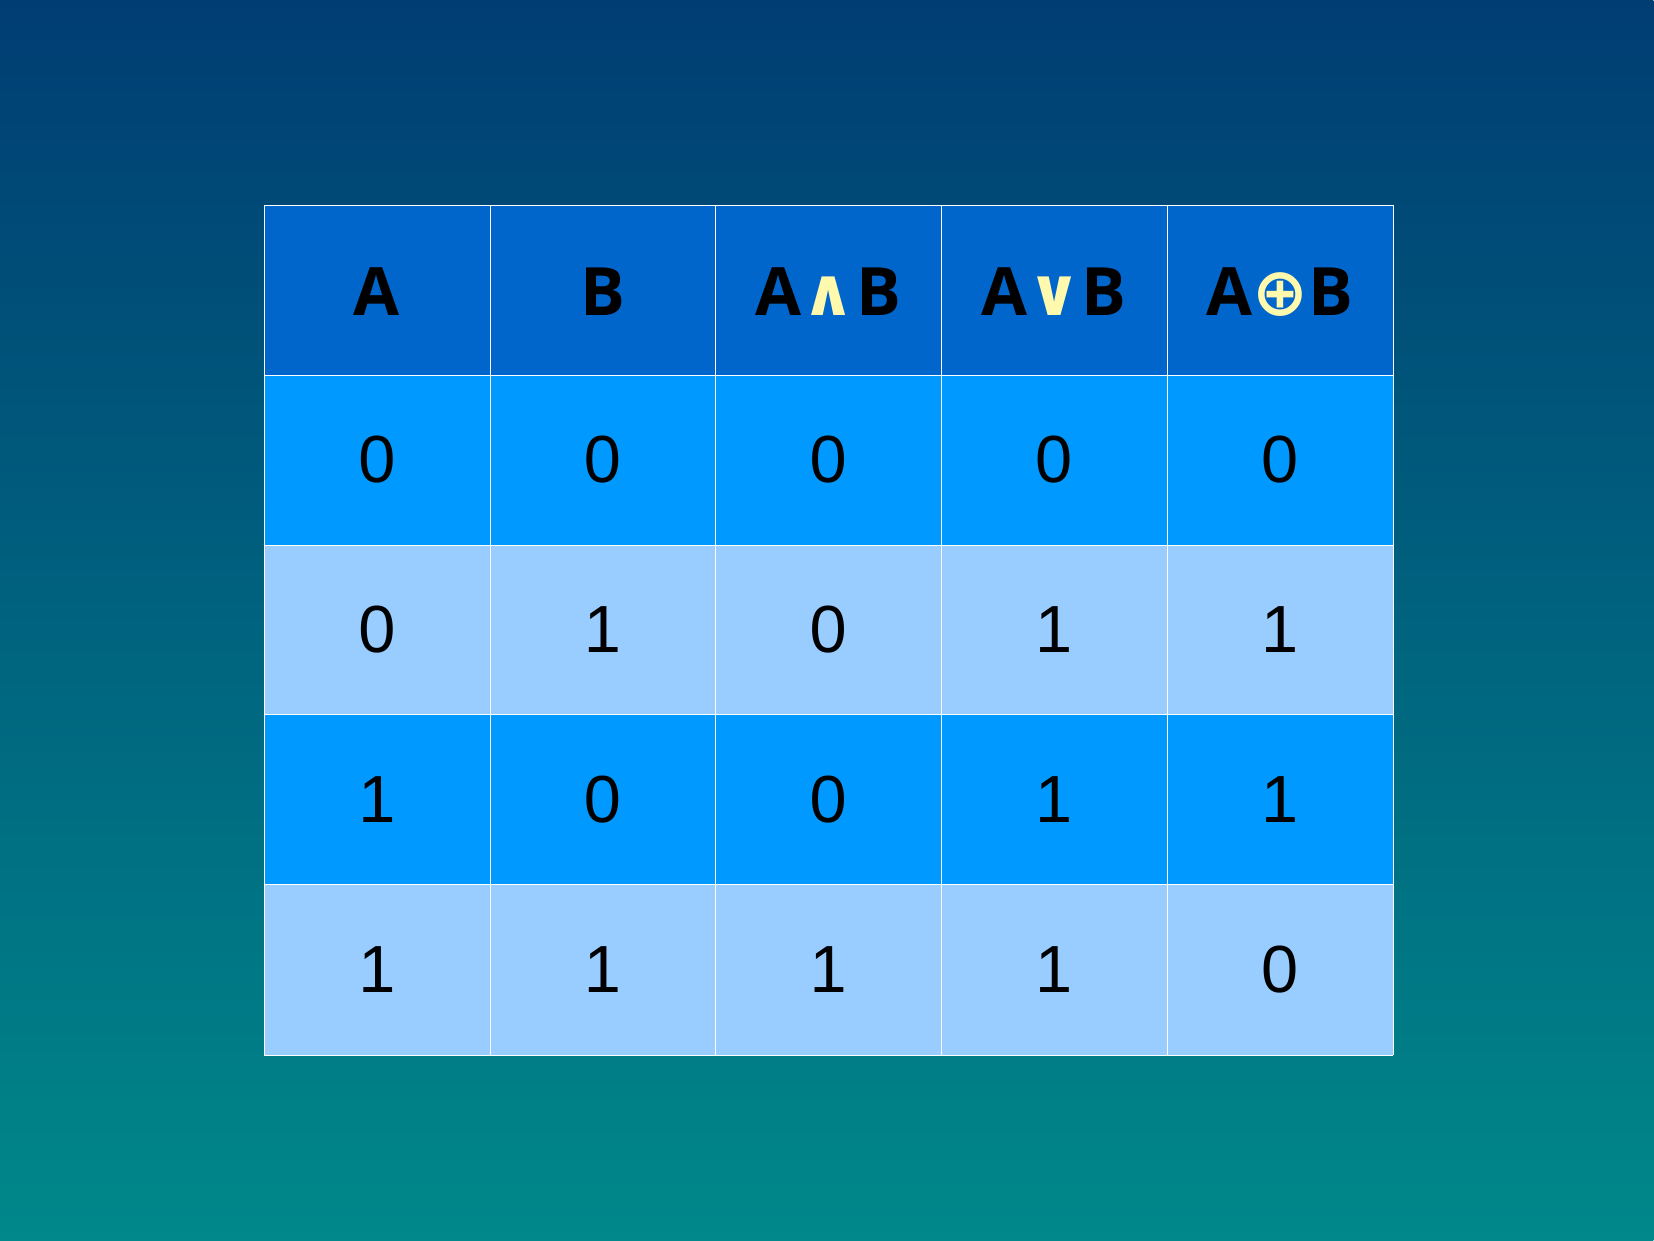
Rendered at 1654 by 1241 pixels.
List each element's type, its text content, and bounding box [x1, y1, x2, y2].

table_cell 0 [716, 376, 941, 545]
table_cell 1 [1168, 715, 1393, 884]
table_cell 1 [716, 885, 941, 1055]
table_cell 1 [265, 715, 490, 884]
table_cell 1 [942, 885, 1167, 1055]
table_cell 0 [491, 715, 715, 884]
table_cell 1 [491, 546, 715, 714]
table_cell 1 [942, 715, 1167, 884]
table_cell 0 [716, 715, 941, 884]
table_header A∧B [716, 206, 941, 375]
table_cell 0 [265, 546, 490, 714]
table_header B [491, 206, 715, 375]
table_cell 0 [942, 376, 1167, 545]
table_cell 0 [716, 546, 941, 714]
table_cell 1 [1168, 546, 1393, 714]
table_cell 0 [1168, 885, 1393, 1055]
table_cell 0 [265, 376, 490, 545]
table_cell 0 [1168, 376, 1393, 545]
table_cell 1 [491, 885, 715, 1055]
table_cell 1 [265, 885, 490, 1055]
table_header A [265, 206, 490, 375]
table_cell 0 [491, 376, 715, 545]
table_cell 1 [942, 546, 1167, 714]
table_header A∨B [942, 206, 1167, 375]
table_header A⊕B [1168, 206, 1393, 375]
